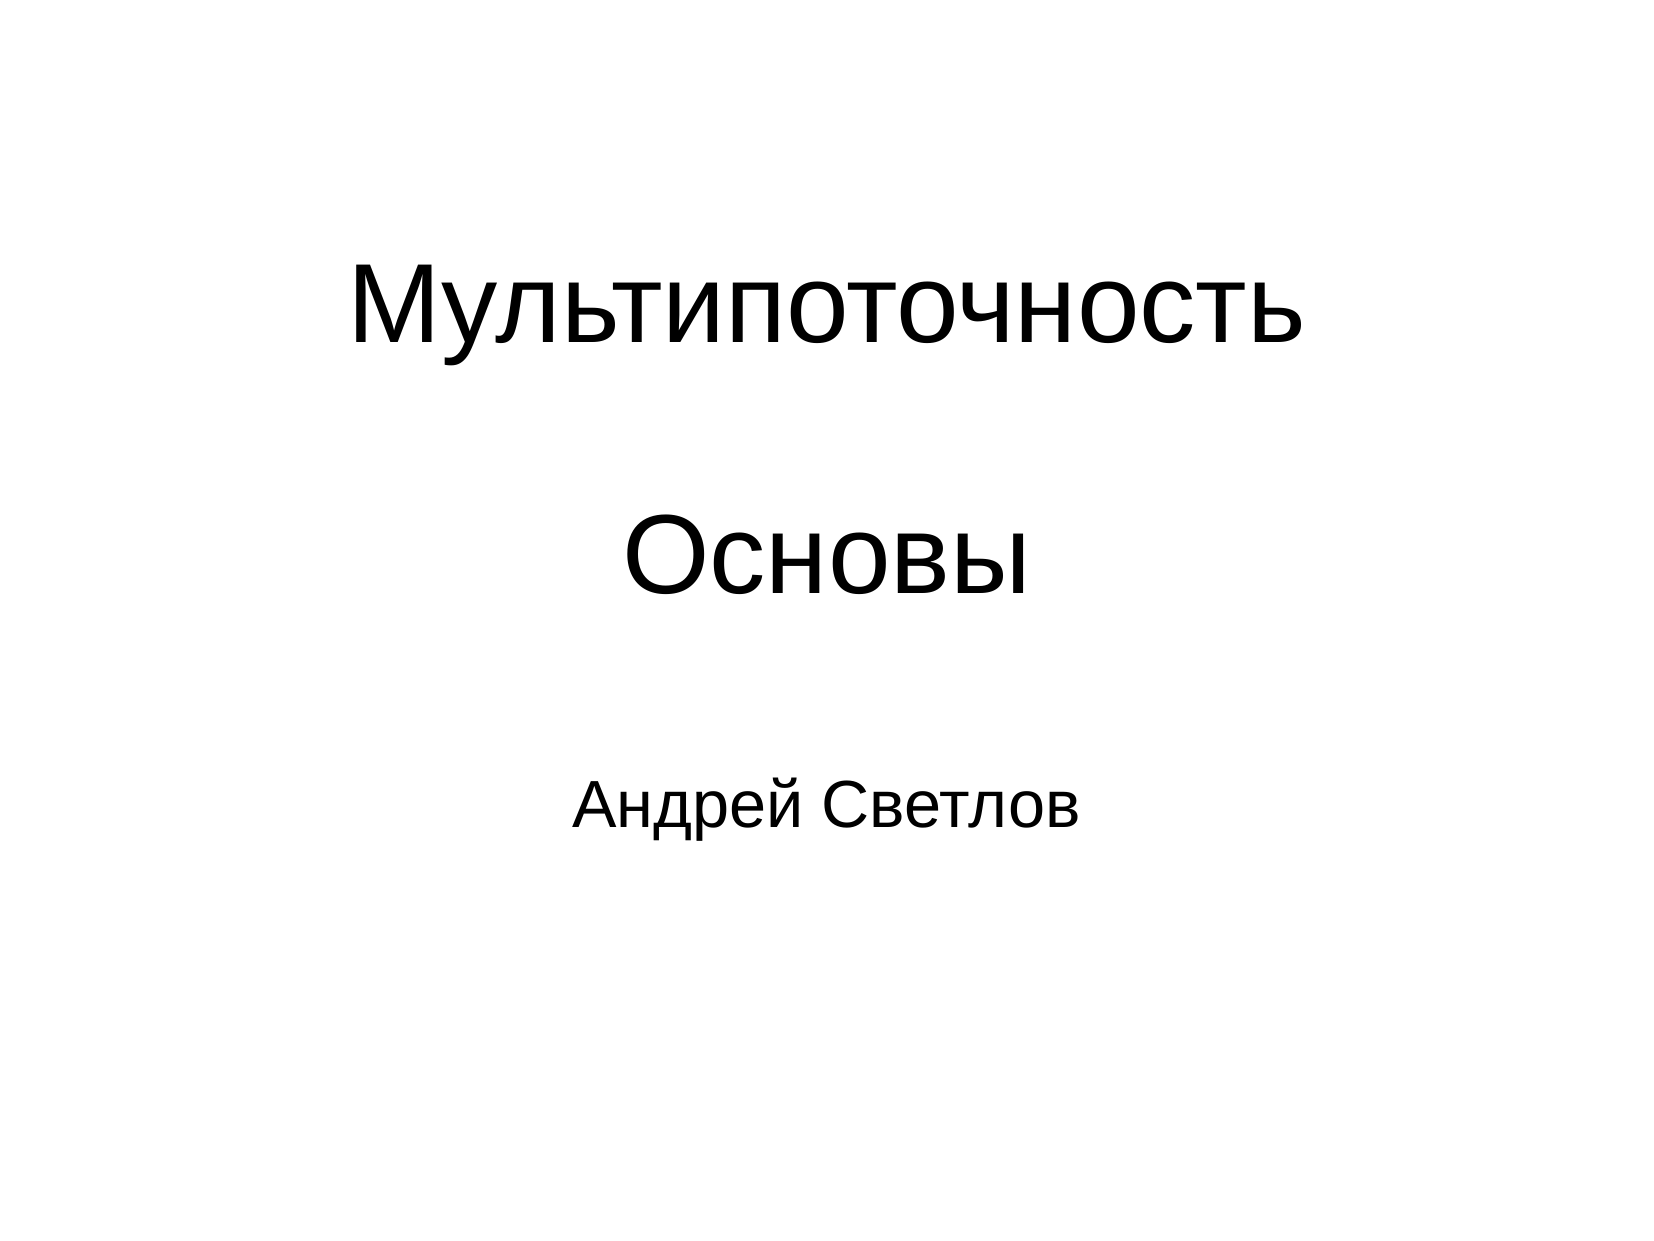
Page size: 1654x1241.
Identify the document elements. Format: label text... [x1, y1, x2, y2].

subtitle Мультипоточность Основы Андрей Светлов [82, 56, 1571, 1102]
